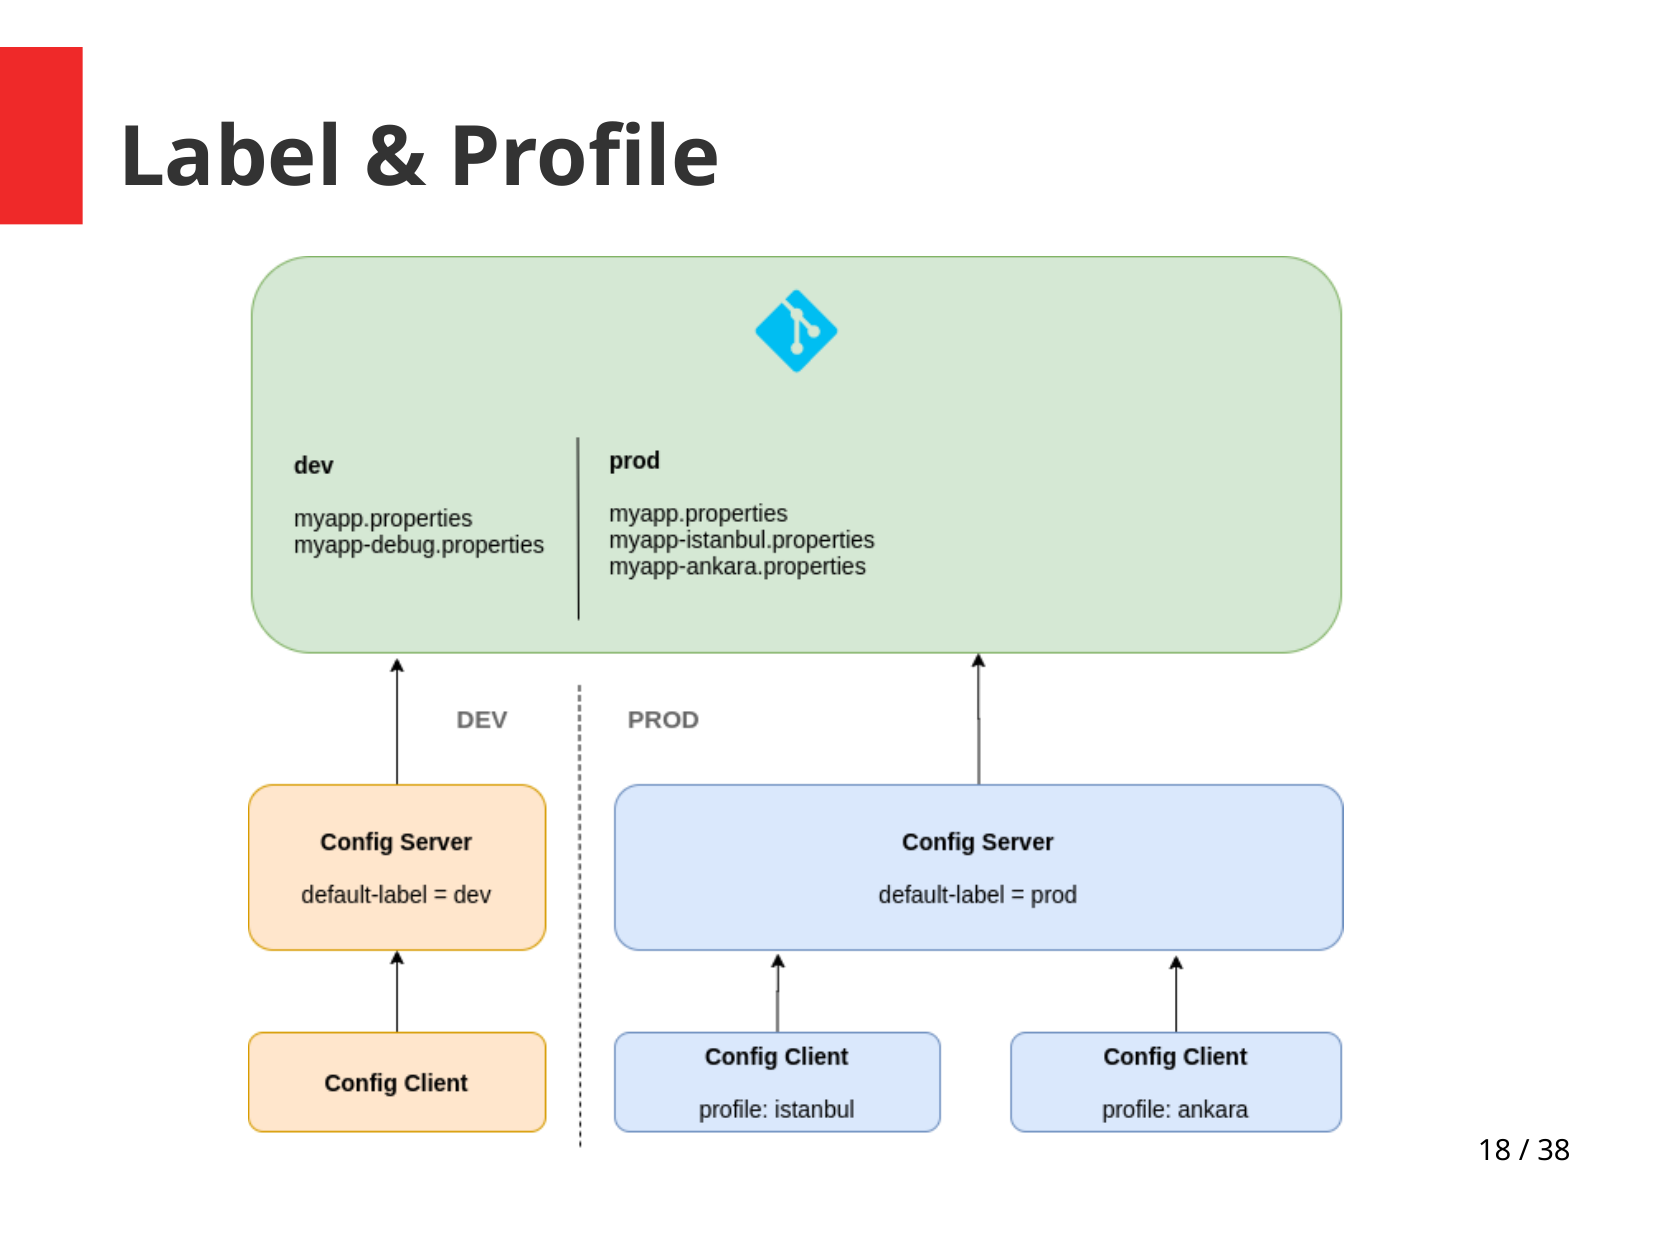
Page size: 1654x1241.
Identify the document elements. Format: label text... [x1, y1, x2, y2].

title Label & Profile [118, 49, 1571, 257]
picture [248, 256, 1344, 1151]
